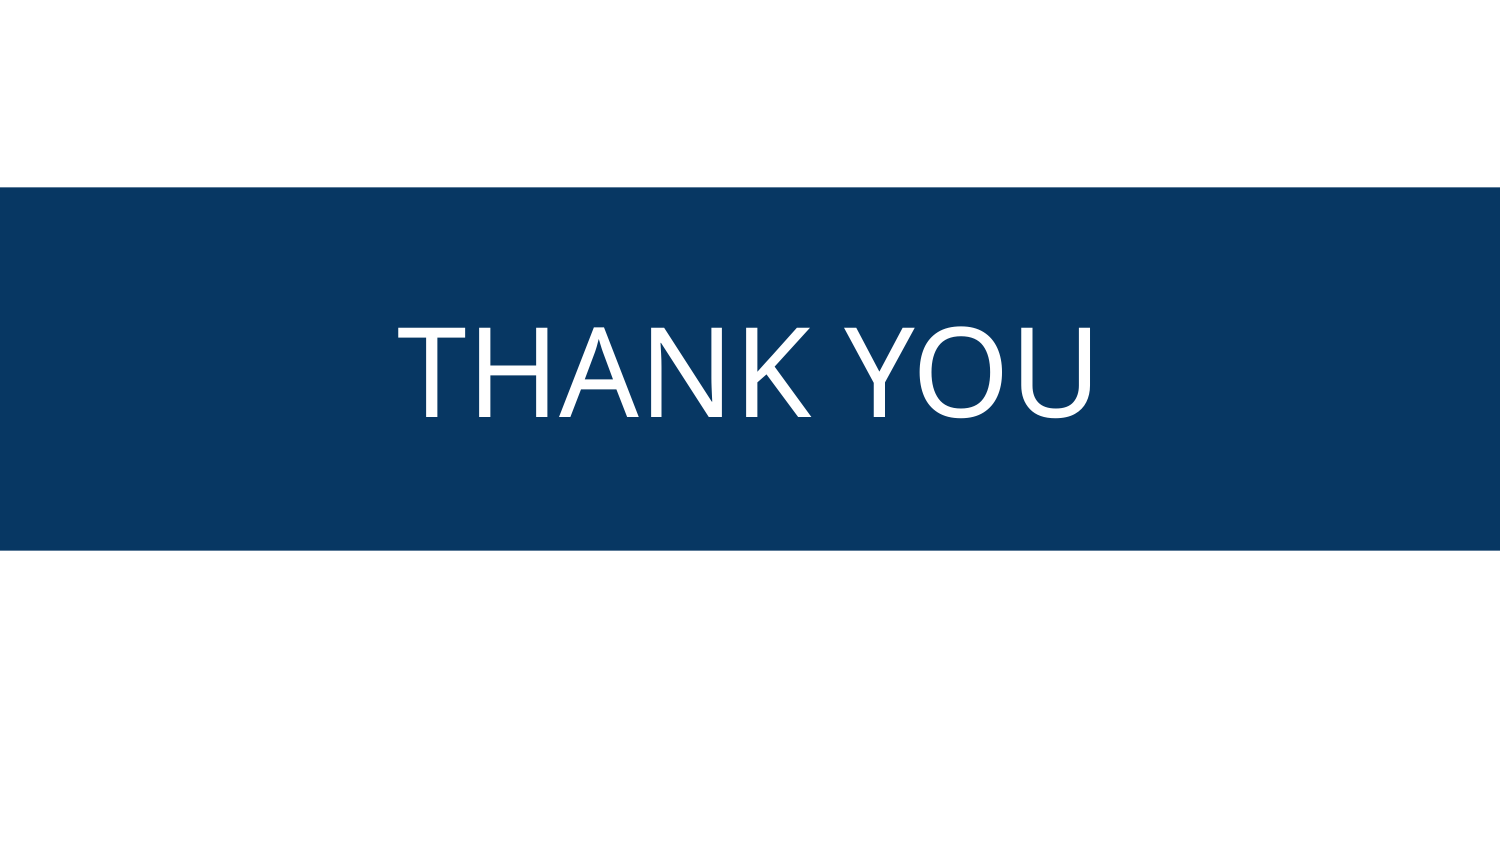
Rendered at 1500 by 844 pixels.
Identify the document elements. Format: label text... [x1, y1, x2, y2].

title THANK YOU [0, 187, 1500, 551]
